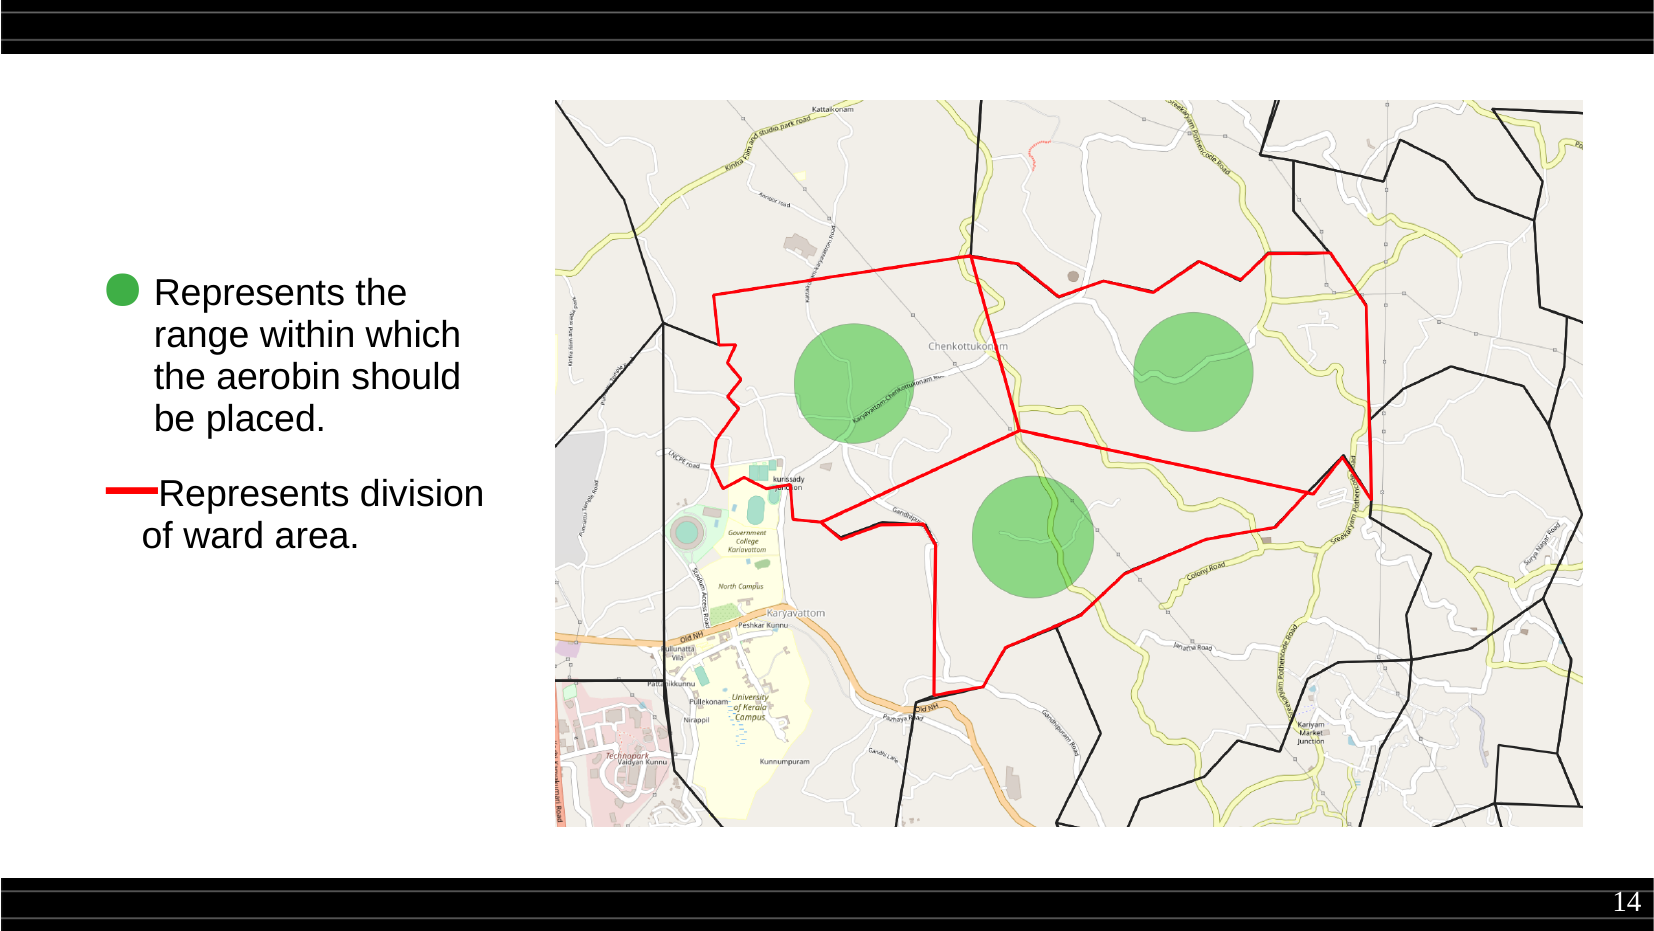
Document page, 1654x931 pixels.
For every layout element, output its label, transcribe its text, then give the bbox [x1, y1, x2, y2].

list Represents the range within which the aerobin should be placed. [82, 271, 497, 449]
picture [1, 0, 1654, 54]
picture [1, 878, 1654, 931]
list Represents division of ward area. [106, 472, 520, 592]
picture [555, 100, 1583, 827]
